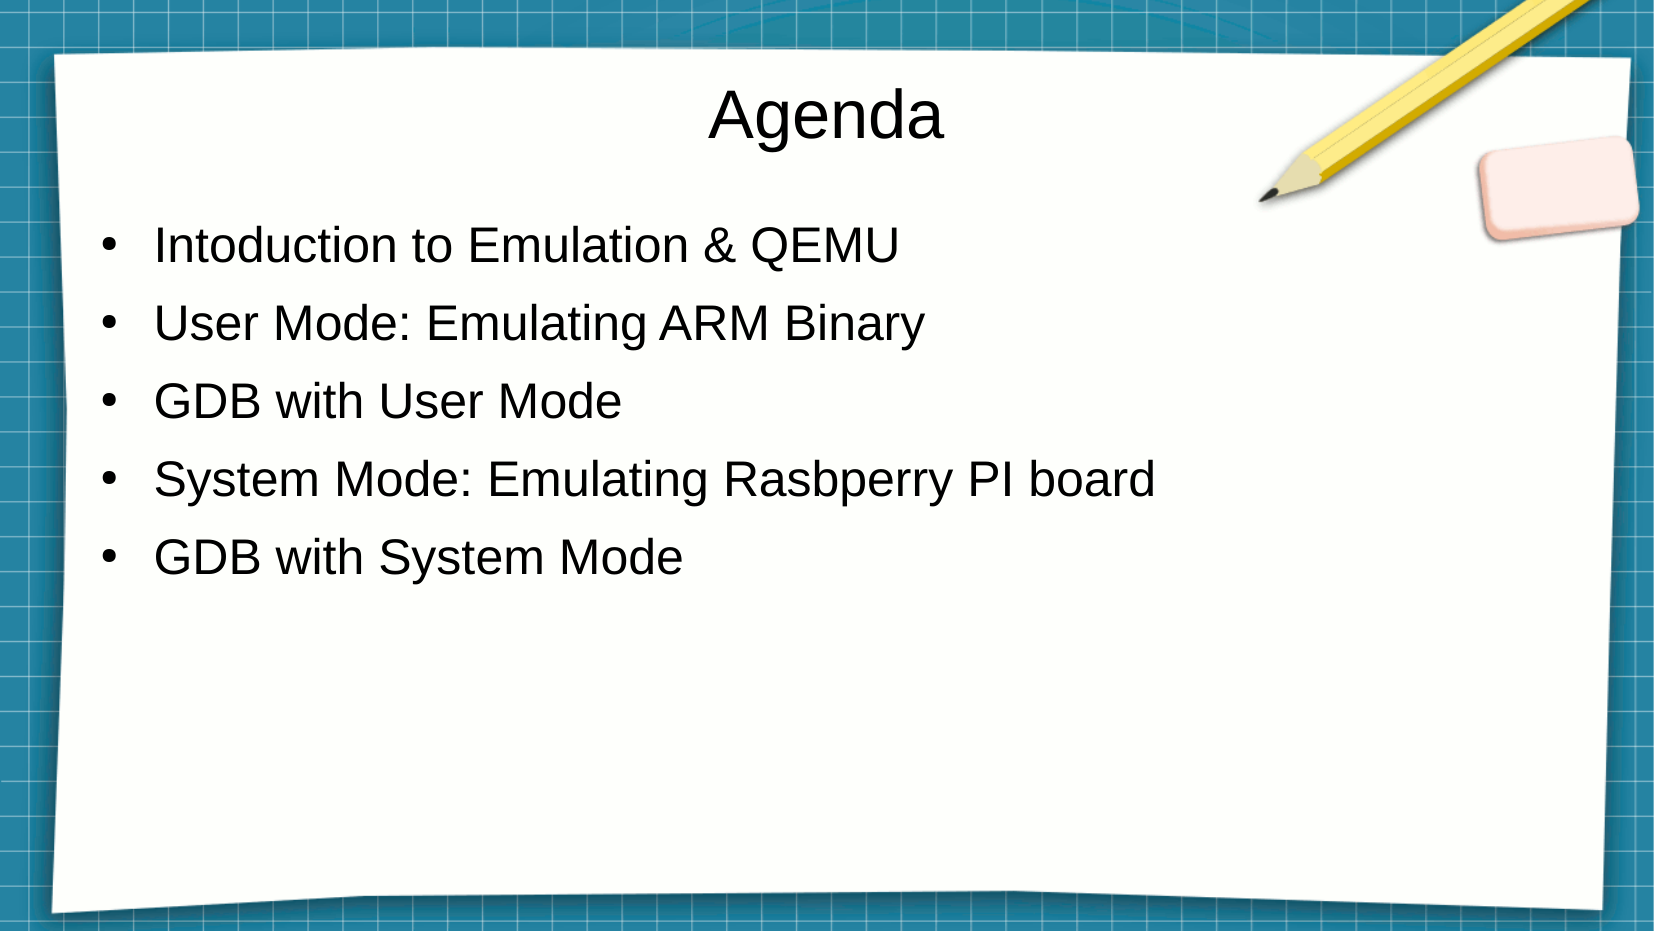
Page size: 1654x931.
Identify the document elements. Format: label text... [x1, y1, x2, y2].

picture [0, 0, 1654, 931]
list Intoduction to Emulation & QEMU User Mode: Emulating ARM Binary GDB with User Mode System Mode: Emulating Rasbperry PI board GDB with System Mode [82, 217, 1571, 758]
title Agenda [82, 37, 1571, 193]
